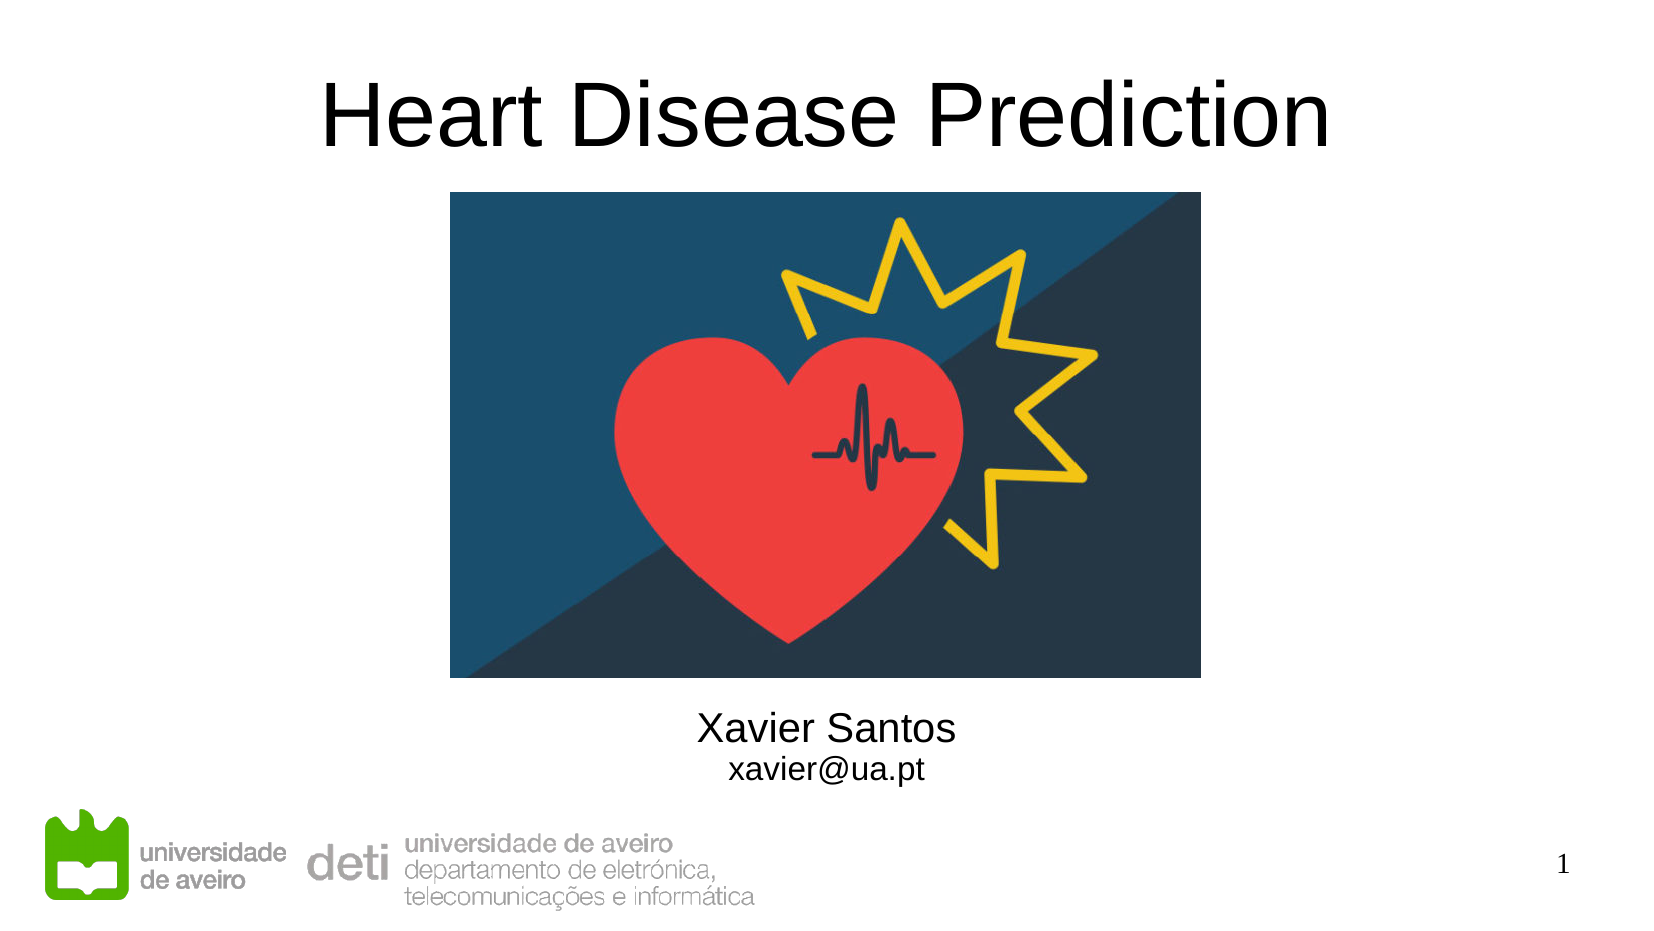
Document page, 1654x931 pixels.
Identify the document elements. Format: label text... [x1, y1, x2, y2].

picture [45, 809, 286, 900]
picture [450, 192, 1201, 678]
picture [300, 827, 755, 912]
subtitle Xavier Santos xavier@ua.pt [82, 675, 1571, 818]
title Heart Disease Prediction [82, 37, 1571, 193]
